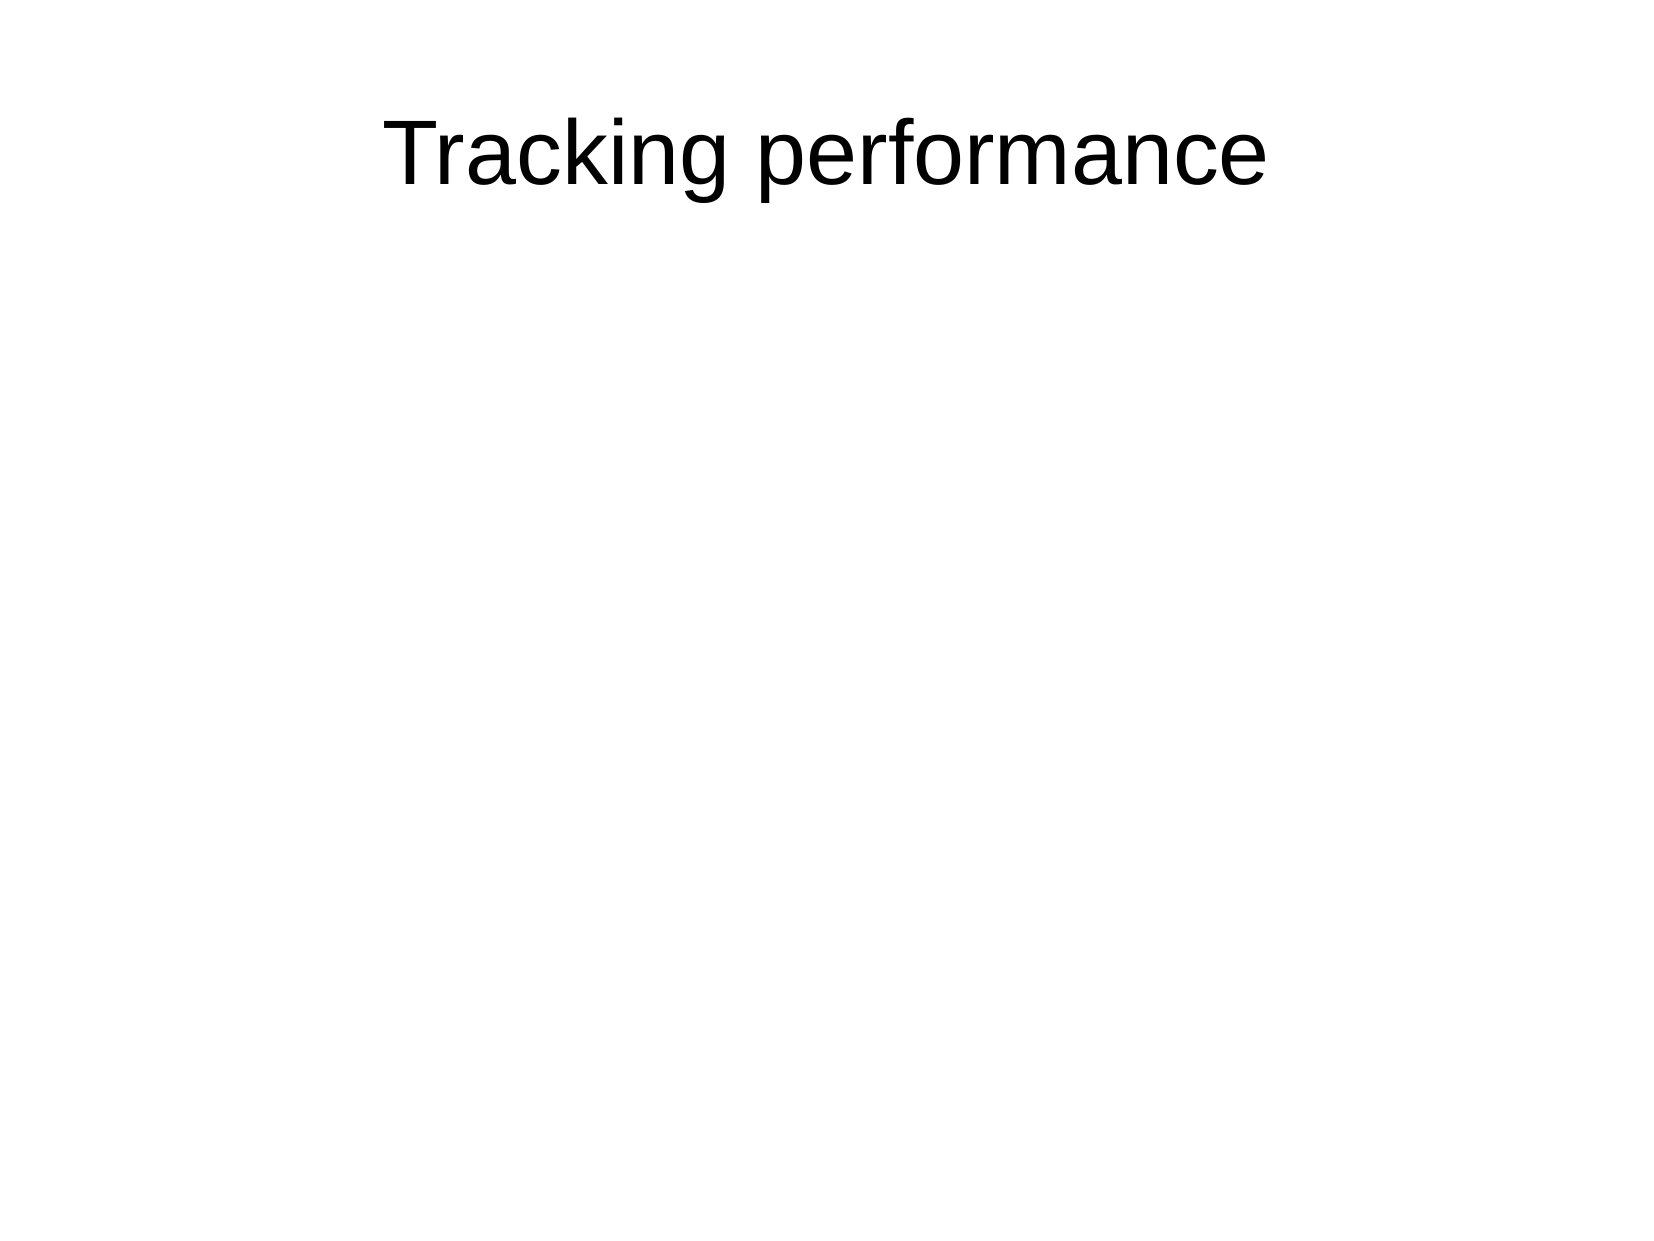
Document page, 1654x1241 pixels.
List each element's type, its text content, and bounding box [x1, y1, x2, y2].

title Tracking performance [82, 49, 1571, 257]
